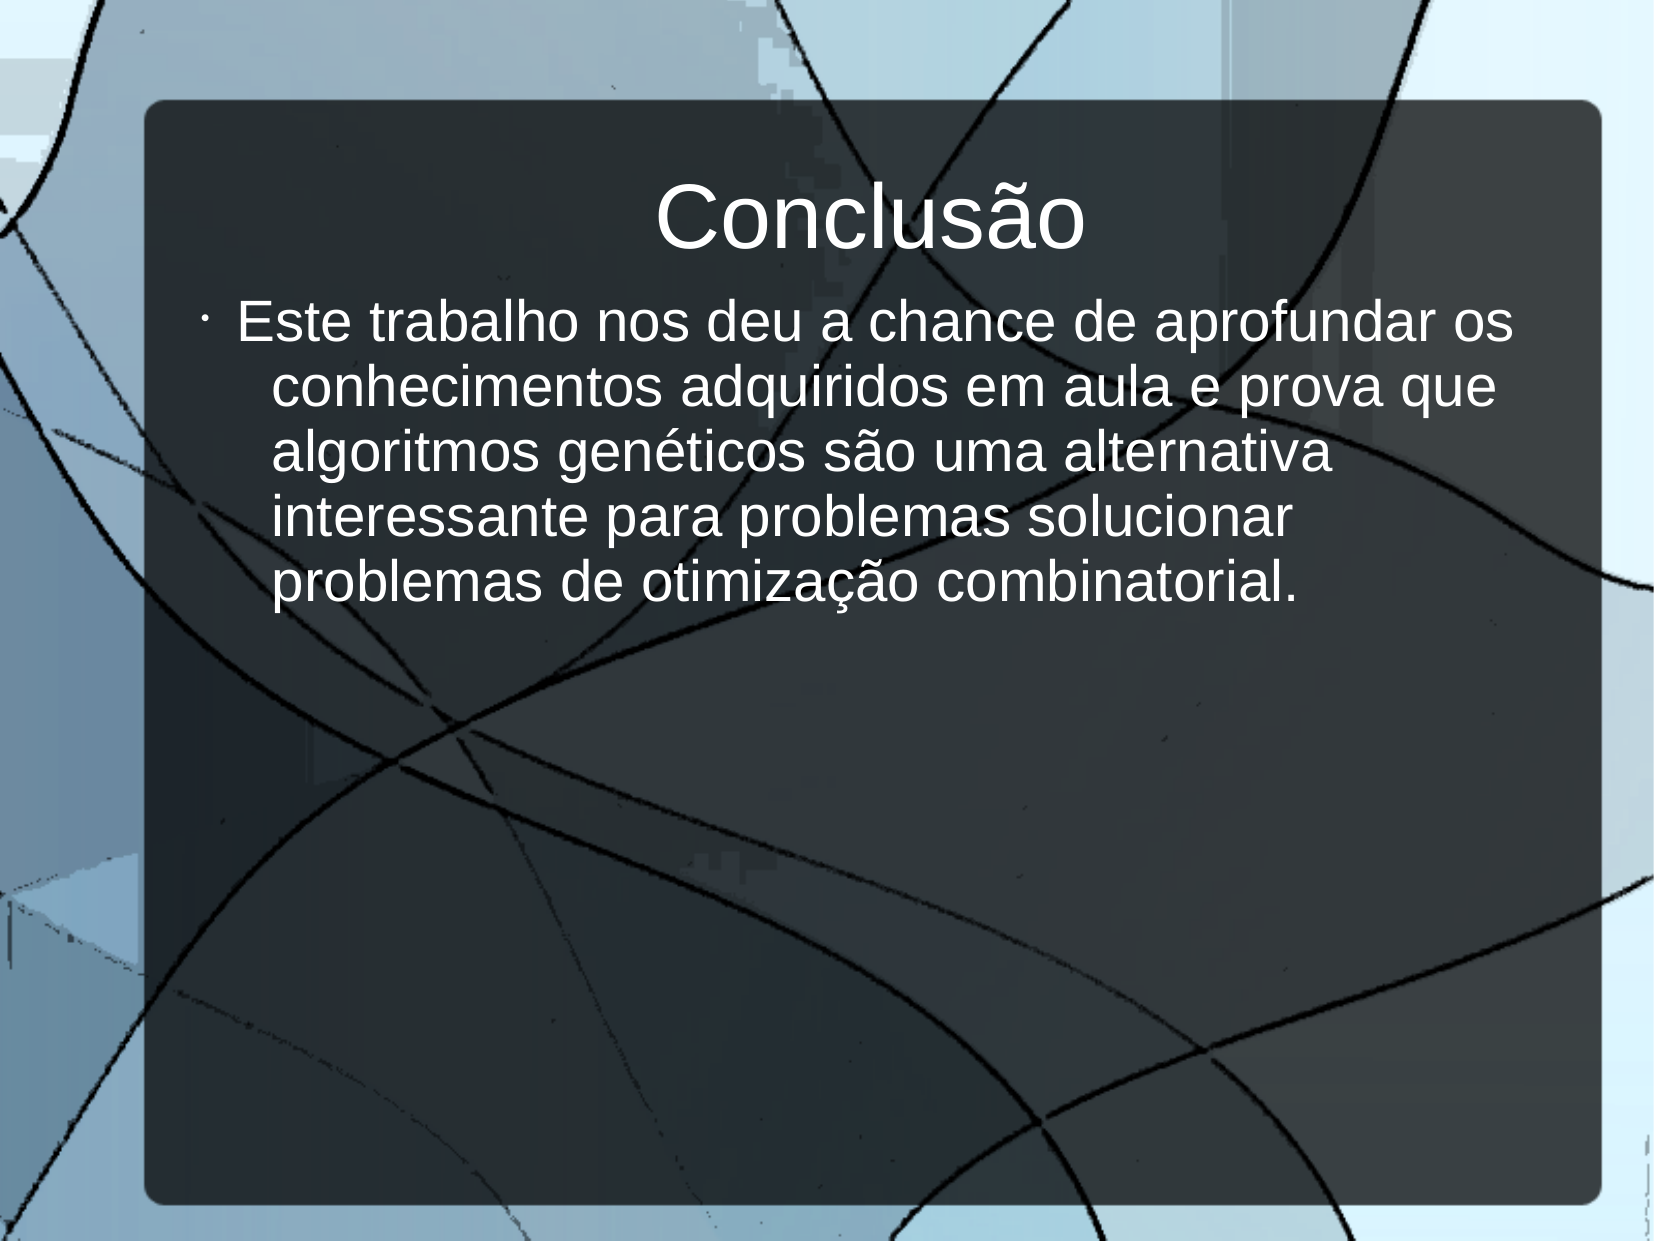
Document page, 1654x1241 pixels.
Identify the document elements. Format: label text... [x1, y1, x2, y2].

title Conclusão [159, 115, 1583, 318]
picture [0, 0, 1654, 1241]
subtitle Este trabalho nos deu a chance de aprofundar os conhecimentos adquiridos em aula e prova que algoritmos genéticos são uma alternativa interessante para problemas solucionar problemas de otimização combinatorial. [200, 251, 1565, 650]
